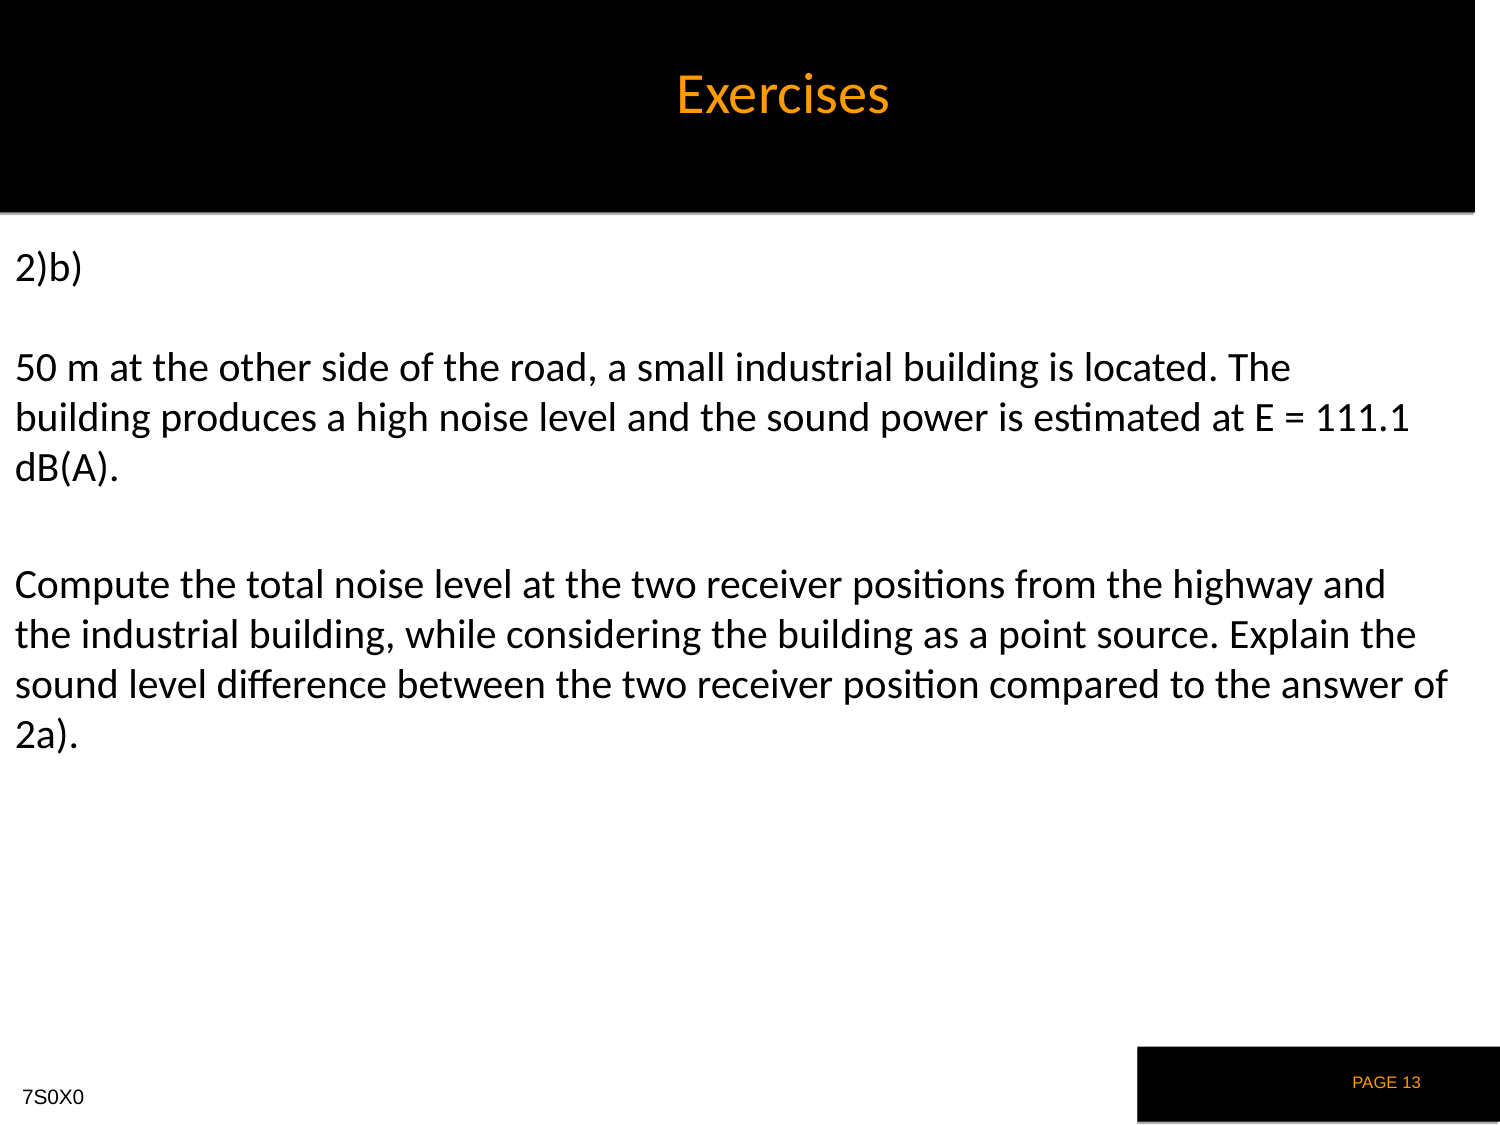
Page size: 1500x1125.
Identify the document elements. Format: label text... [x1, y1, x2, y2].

text_box PAGE 13 [1352, 1066, 1453, 1098]
text_box 7S0X0 [22, 1080, 613, 1112]
text_box [0, 0, 1475, 213]
list 2)b) 50 m at the other side of the road, a small industrial building is located. The building produces a high noise level and the sound power is estimated at E = 111.1 dB(A). Compute the total noise level at the two receiver positions from the highway and the industrial building, while considering the building as a point source. Explain the sound level difference between the two receiver position compared to the answer of 2a). [0, 232, 1500, 1125]
text_box Exercises [125, 48, 1442, 200]
text_box [1137, 1046, 1500, 1122]
